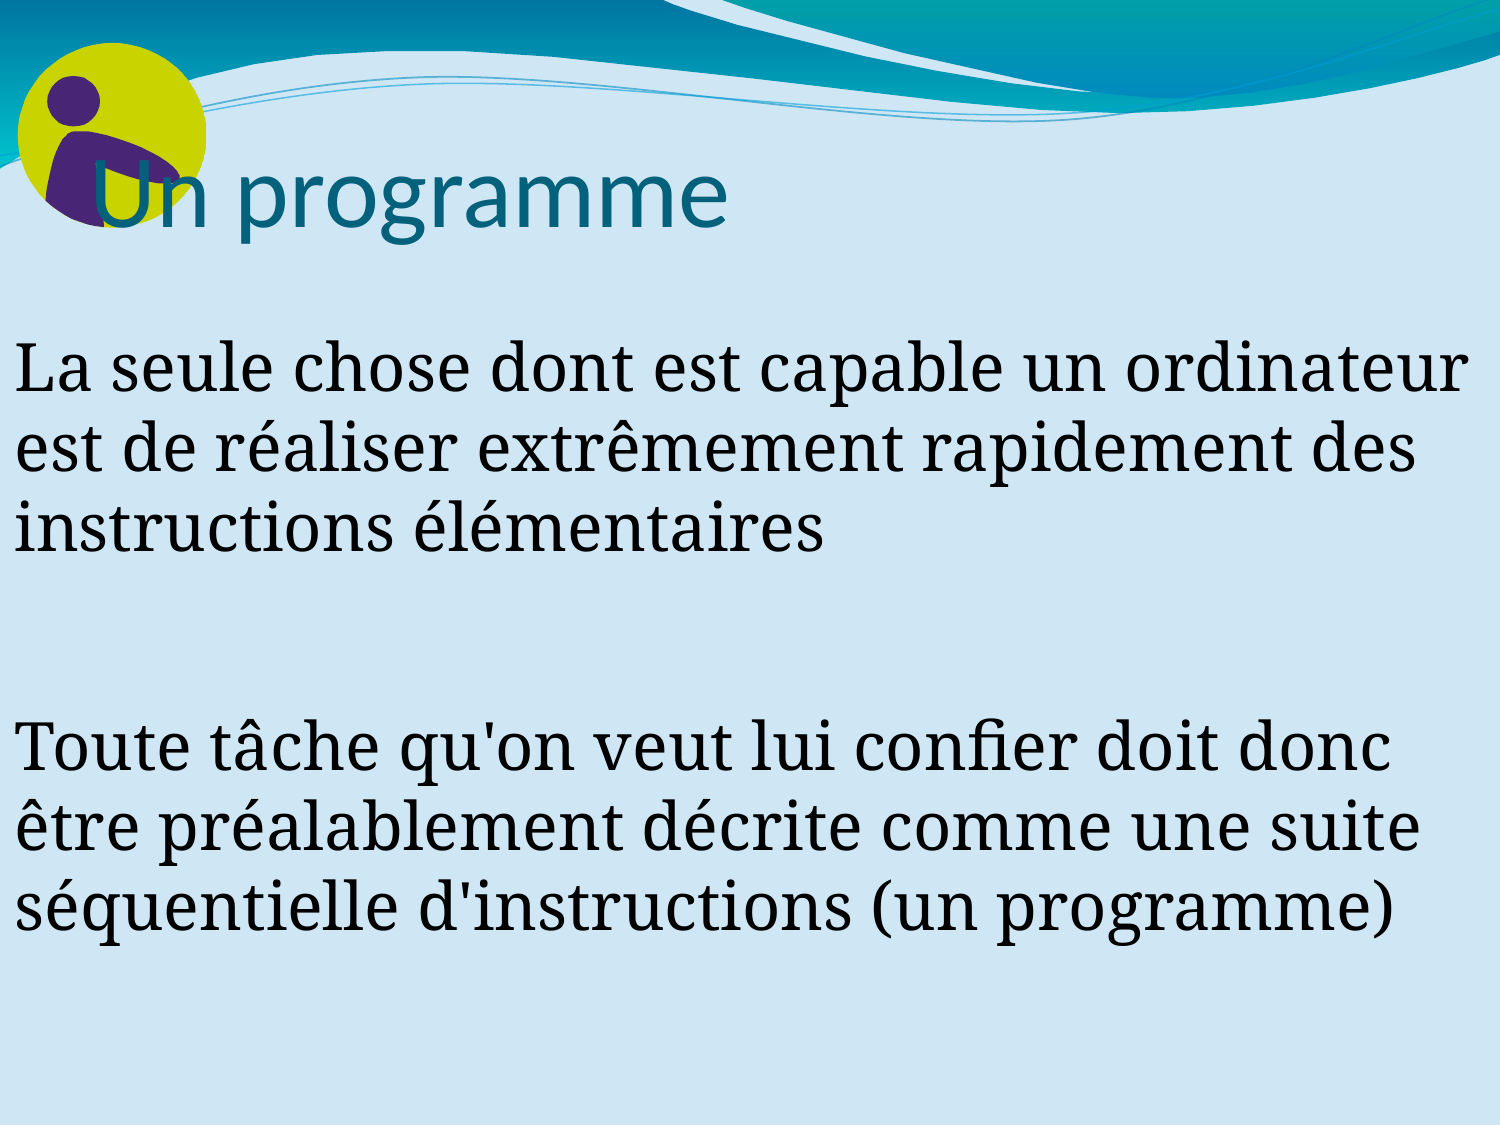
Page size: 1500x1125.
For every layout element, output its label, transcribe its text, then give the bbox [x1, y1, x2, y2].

title Un programme [75, 115, 1425, 303]
list La seule chose dont est capable un ordinateur est de réaliser extrêmement rapidement des instructions élémentaires Toute tâche qu'on veut lui confier doit donc être préalablement décrite comme une suite séquentielle d'instructions (un programme) [0, 317, 1500, 1038]
